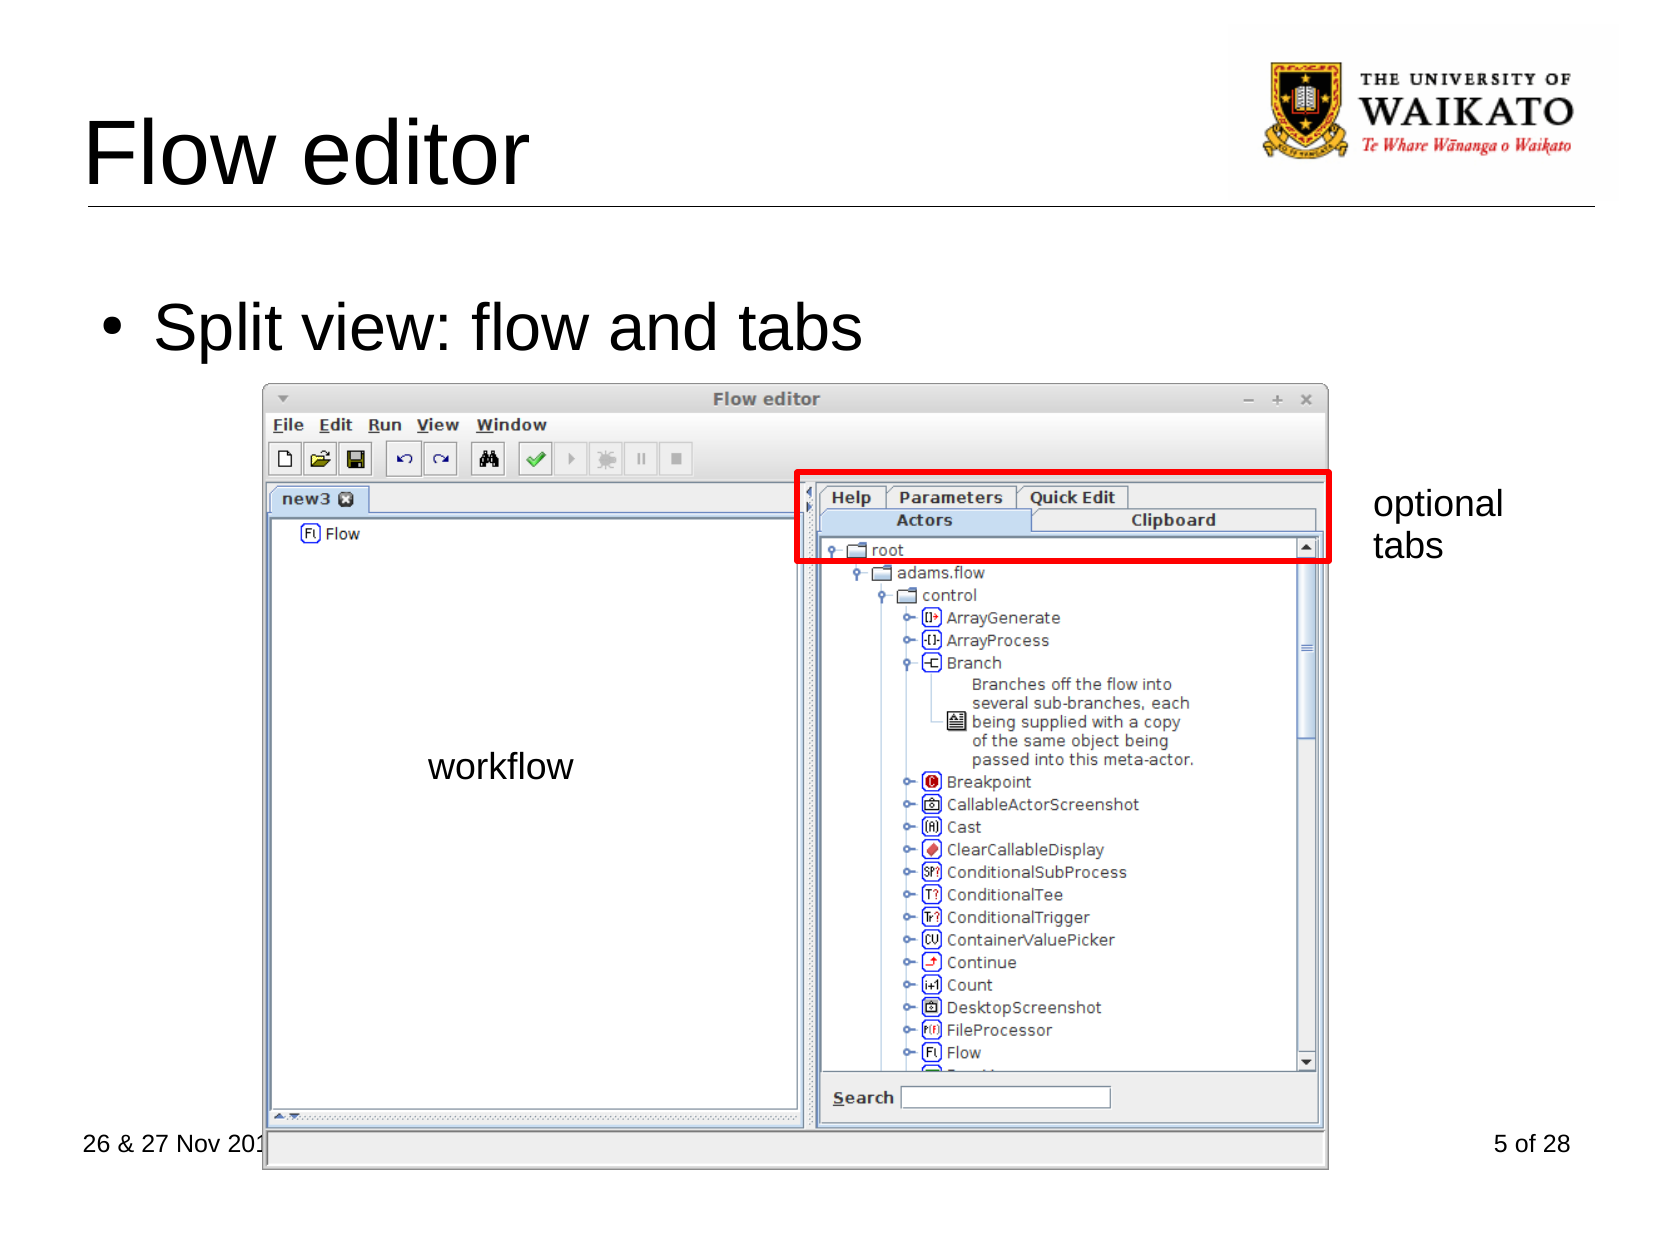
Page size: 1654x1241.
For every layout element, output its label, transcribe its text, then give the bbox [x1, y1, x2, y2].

title Flow editor [82, 49, 1571, 257]
picture [262, 383, 1329, 1170]
picture [1228, 24, 1619, 201]
list Split view: flow and tabs [82, 290, 1571, 1010]
text_box optional tabs [1358, 474, 1565, 616]
picture [800, 475, 1326, 558]
text_box workflow [413, 738, 589, 796]
